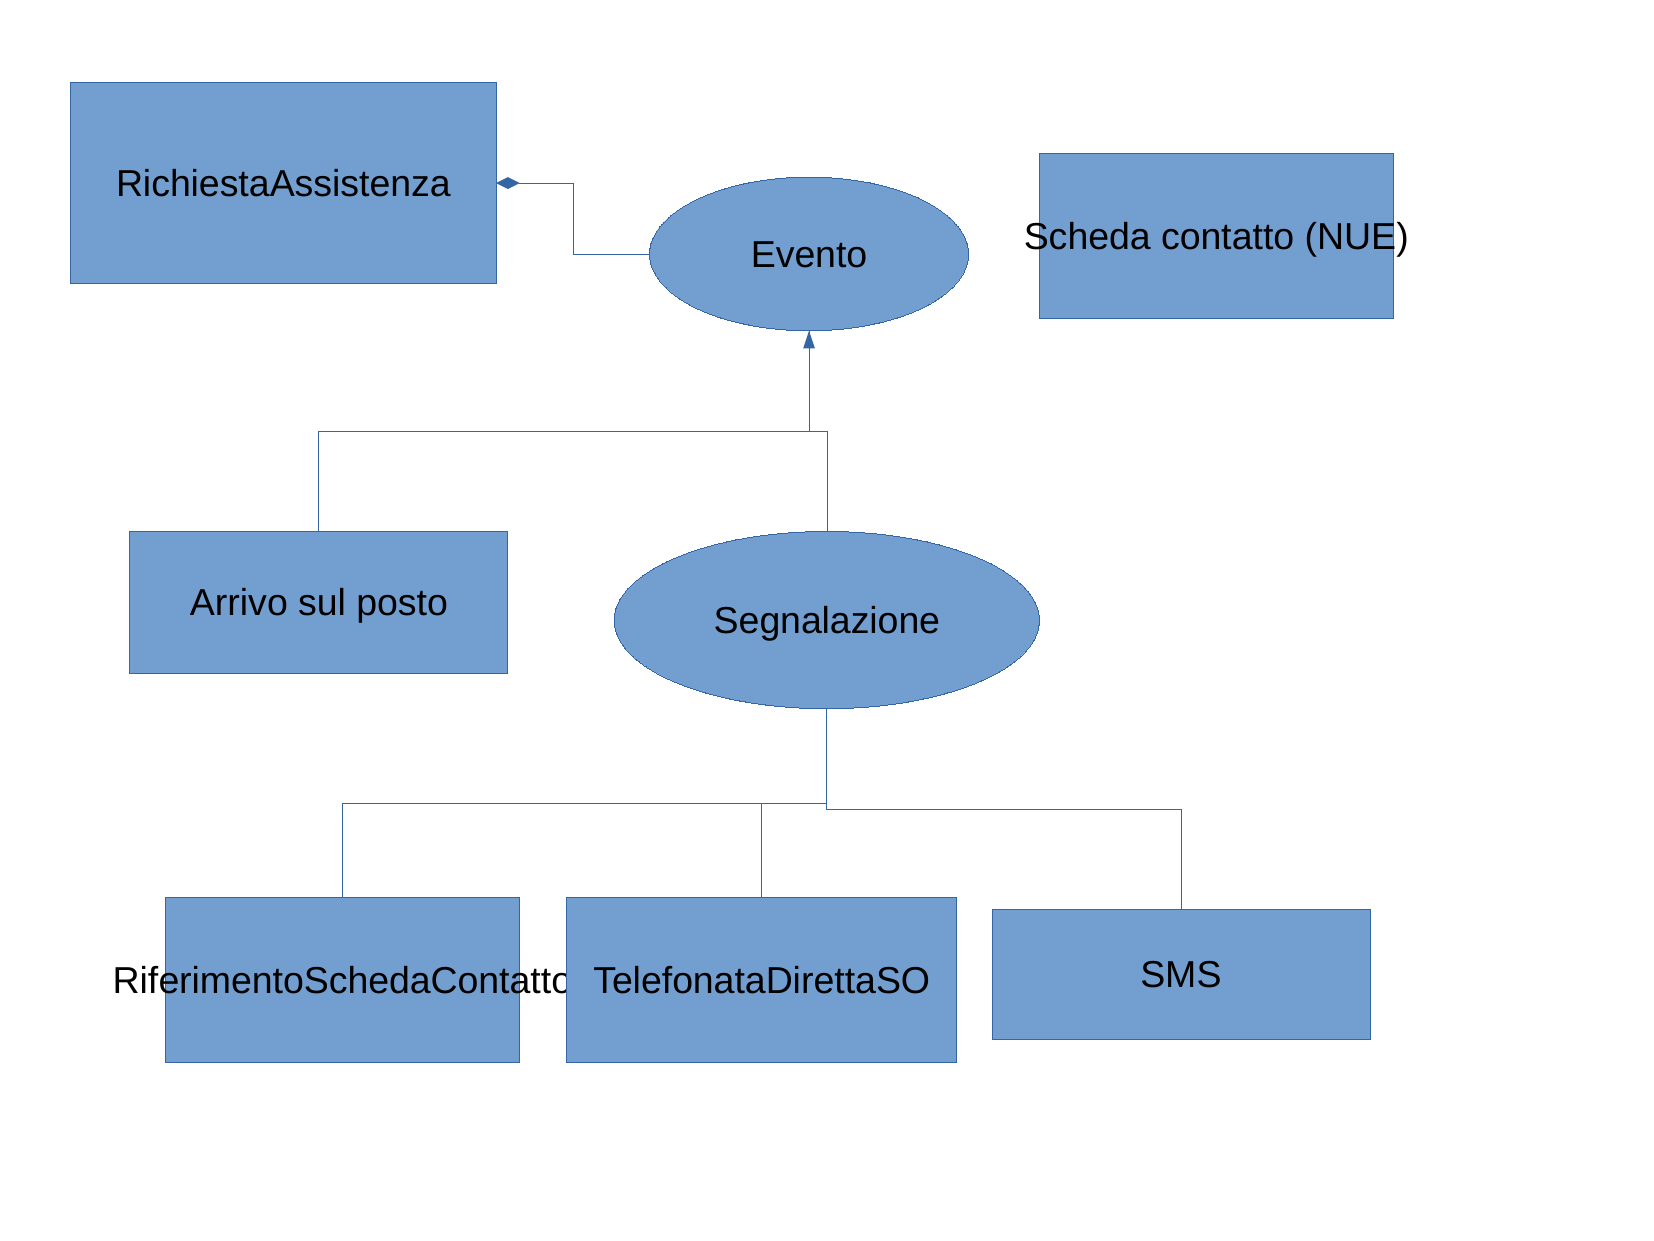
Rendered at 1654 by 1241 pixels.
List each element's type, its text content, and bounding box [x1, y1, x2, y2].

text_box Segnalazione [614, 531, 1040, 709]
text_box TelefonataDirettaSO [566, 897, 957, 1063]
text_box Scheda contatto (NUE) [1039, 153, 1394, 319]
text_box RichiestaAssistenza [70, 82, 497, 284]
text_box RiferimentoSchedaContatto [165, 897, 520, 1063]
text_box Evento [649, 177, 969, 331]
text_box SMS [992, 909, 1371, 1040]
text_box Arrivo sul posto [129, 531, 508, 674]
